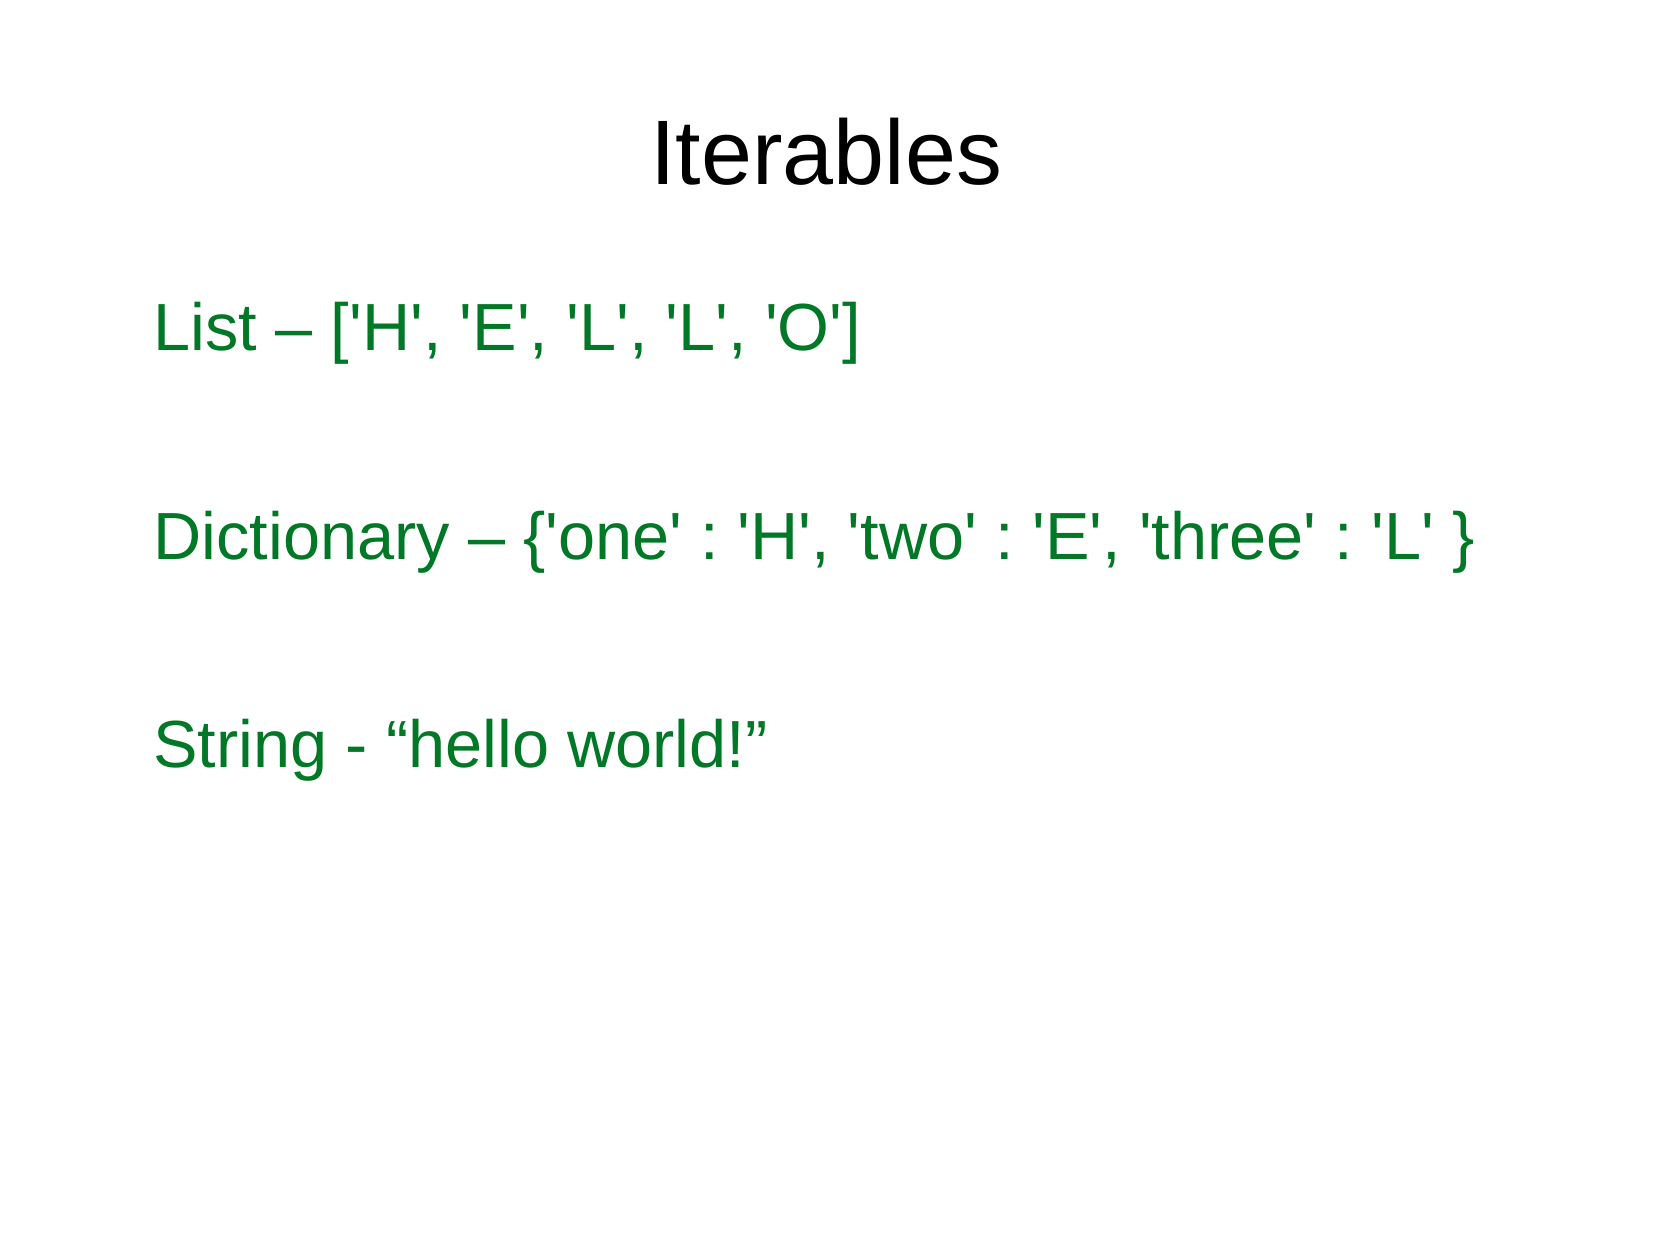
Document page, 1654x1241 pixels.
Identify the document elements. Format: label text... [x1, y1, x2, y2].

title Iterables [82, 49, 1571, 257]
list List – ['H', 'E', 'L', 'L', 'O'] Dictionary – {'one' : 'H', 'two' : 'E', 'three' : 'L' } String - “hello world!” [82, 290, 1571, 1010]
